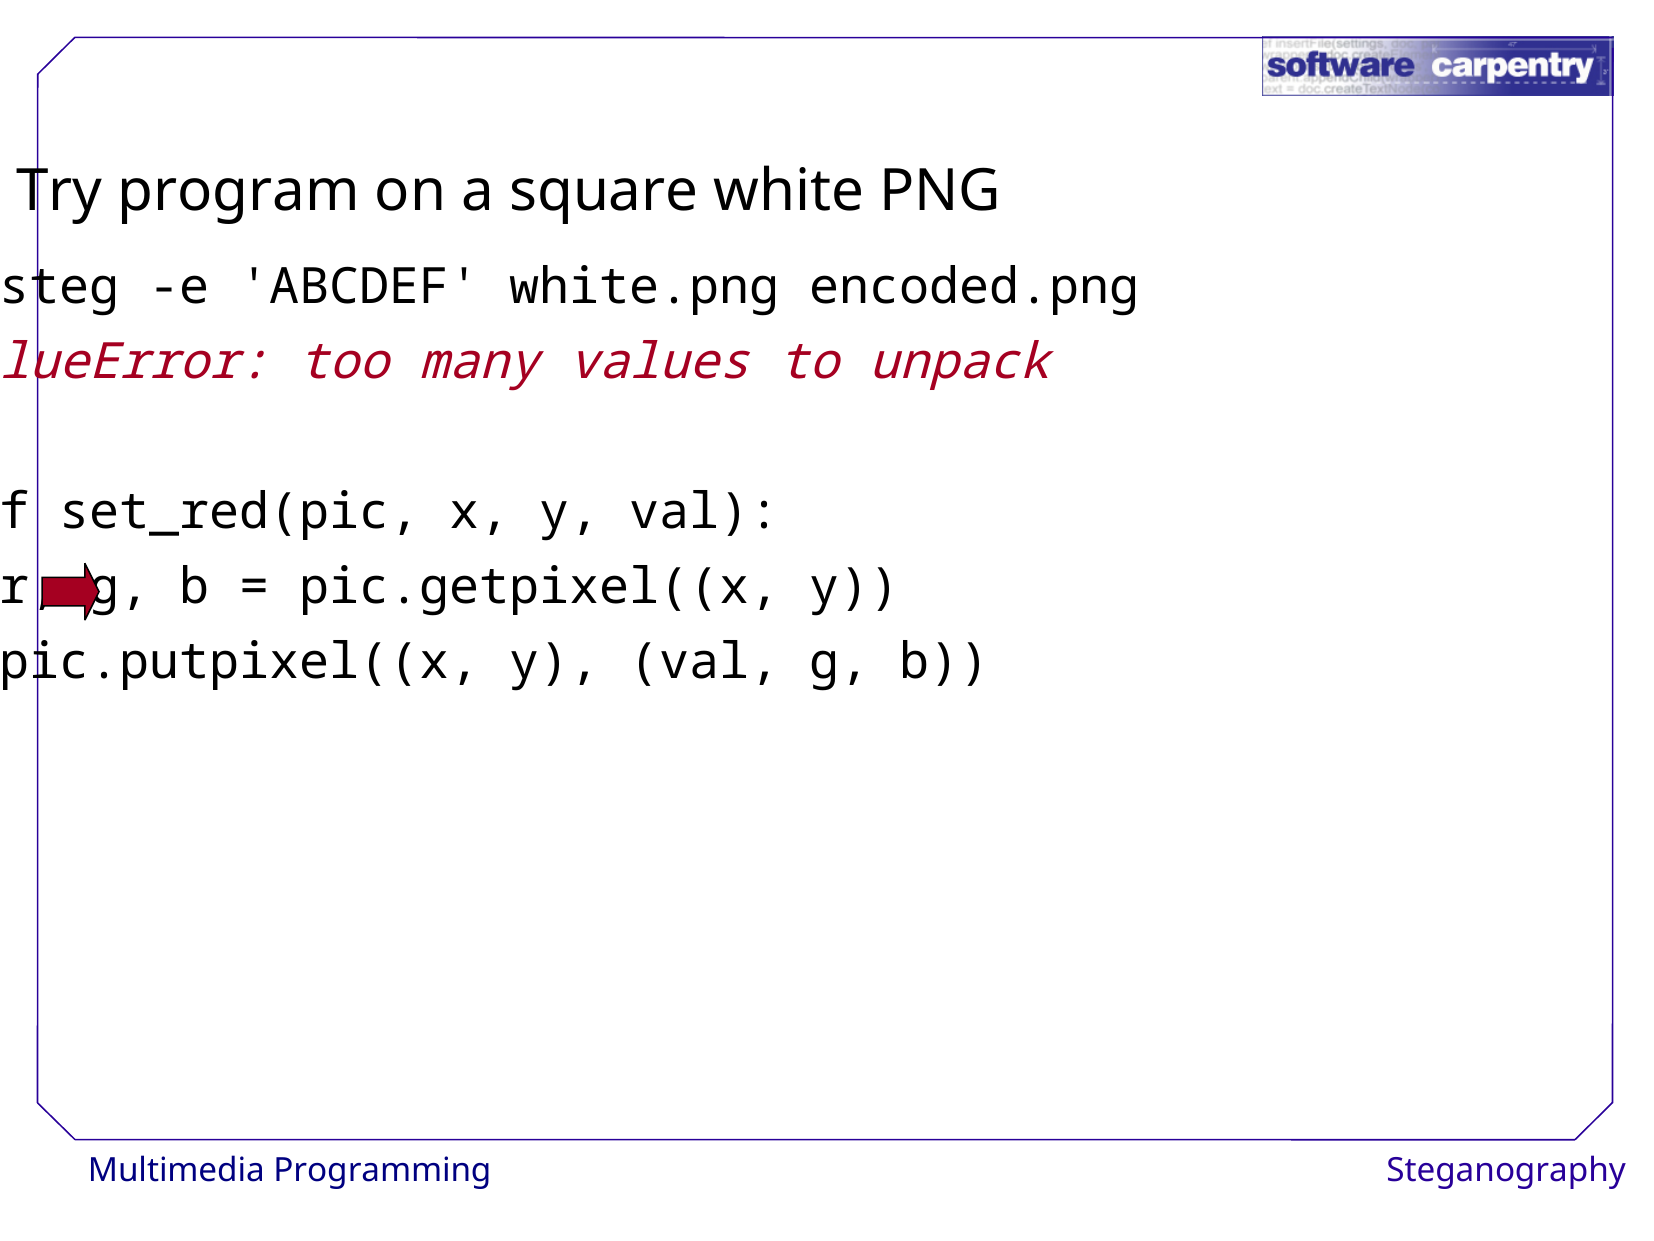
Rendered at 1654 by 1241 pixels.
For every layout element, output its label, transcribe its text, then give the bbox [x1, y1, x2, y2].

text_box [42, 563, 100, 621]
text_box Try program on a square white PNG [1, 109, 1167, 230]
picture [1262, 36, 1614, 96]
text_box $ steg -e 'ABCDEF' white.png encoded.png ValueError: too many values to unpack def set_red(pic, x, y, val): r, g, b = pic.getpixel((x, y)) pic.putpixel((x, y), (val, g, b)) [0, 230, 1305, 697]
